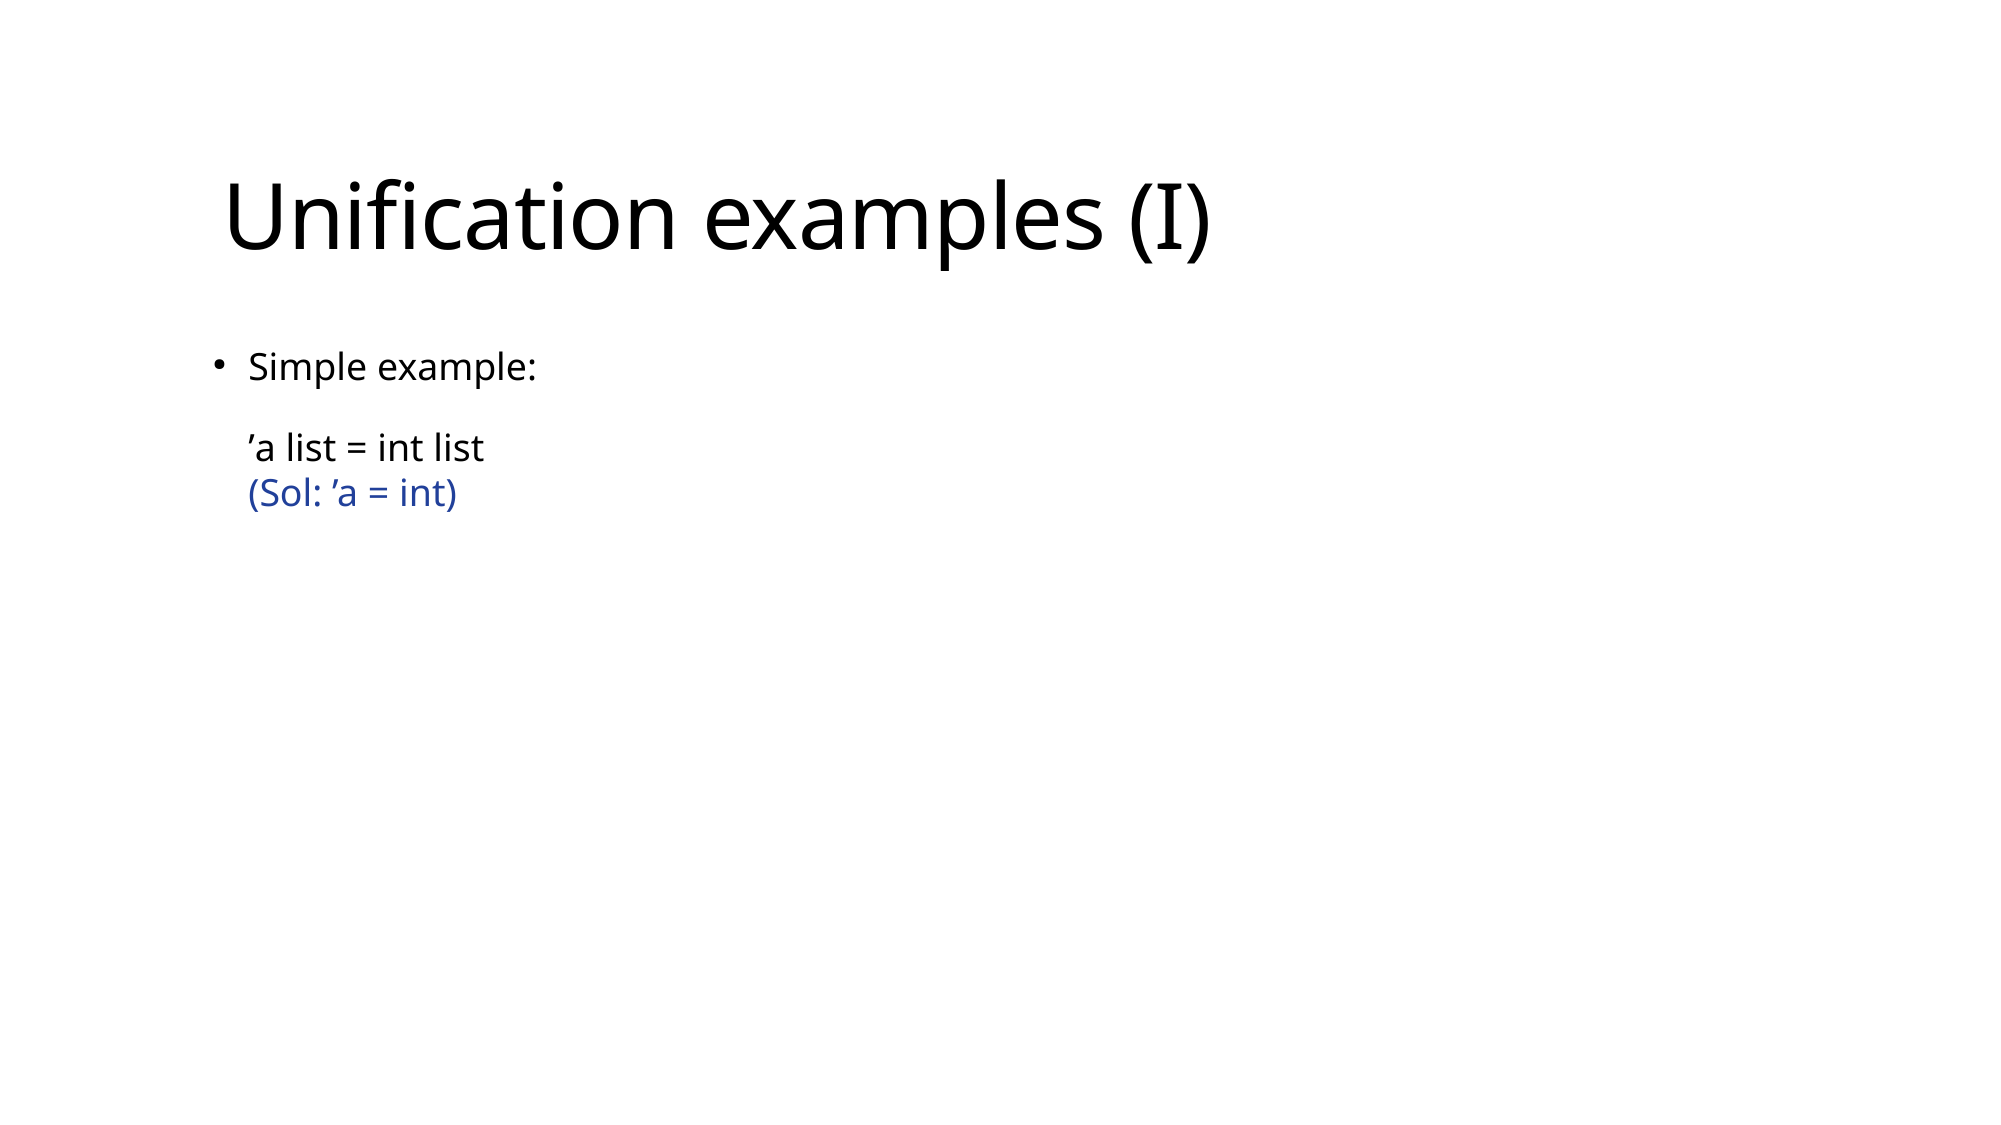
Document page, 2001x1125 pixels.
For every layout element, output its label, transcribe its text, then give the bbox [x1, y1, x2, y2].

list Simple example: ’a list = int list (Sol: ’a = int) [212, 335, 1623, 1050]
title Unification examples (I) [206, 60, 1797, 278]
